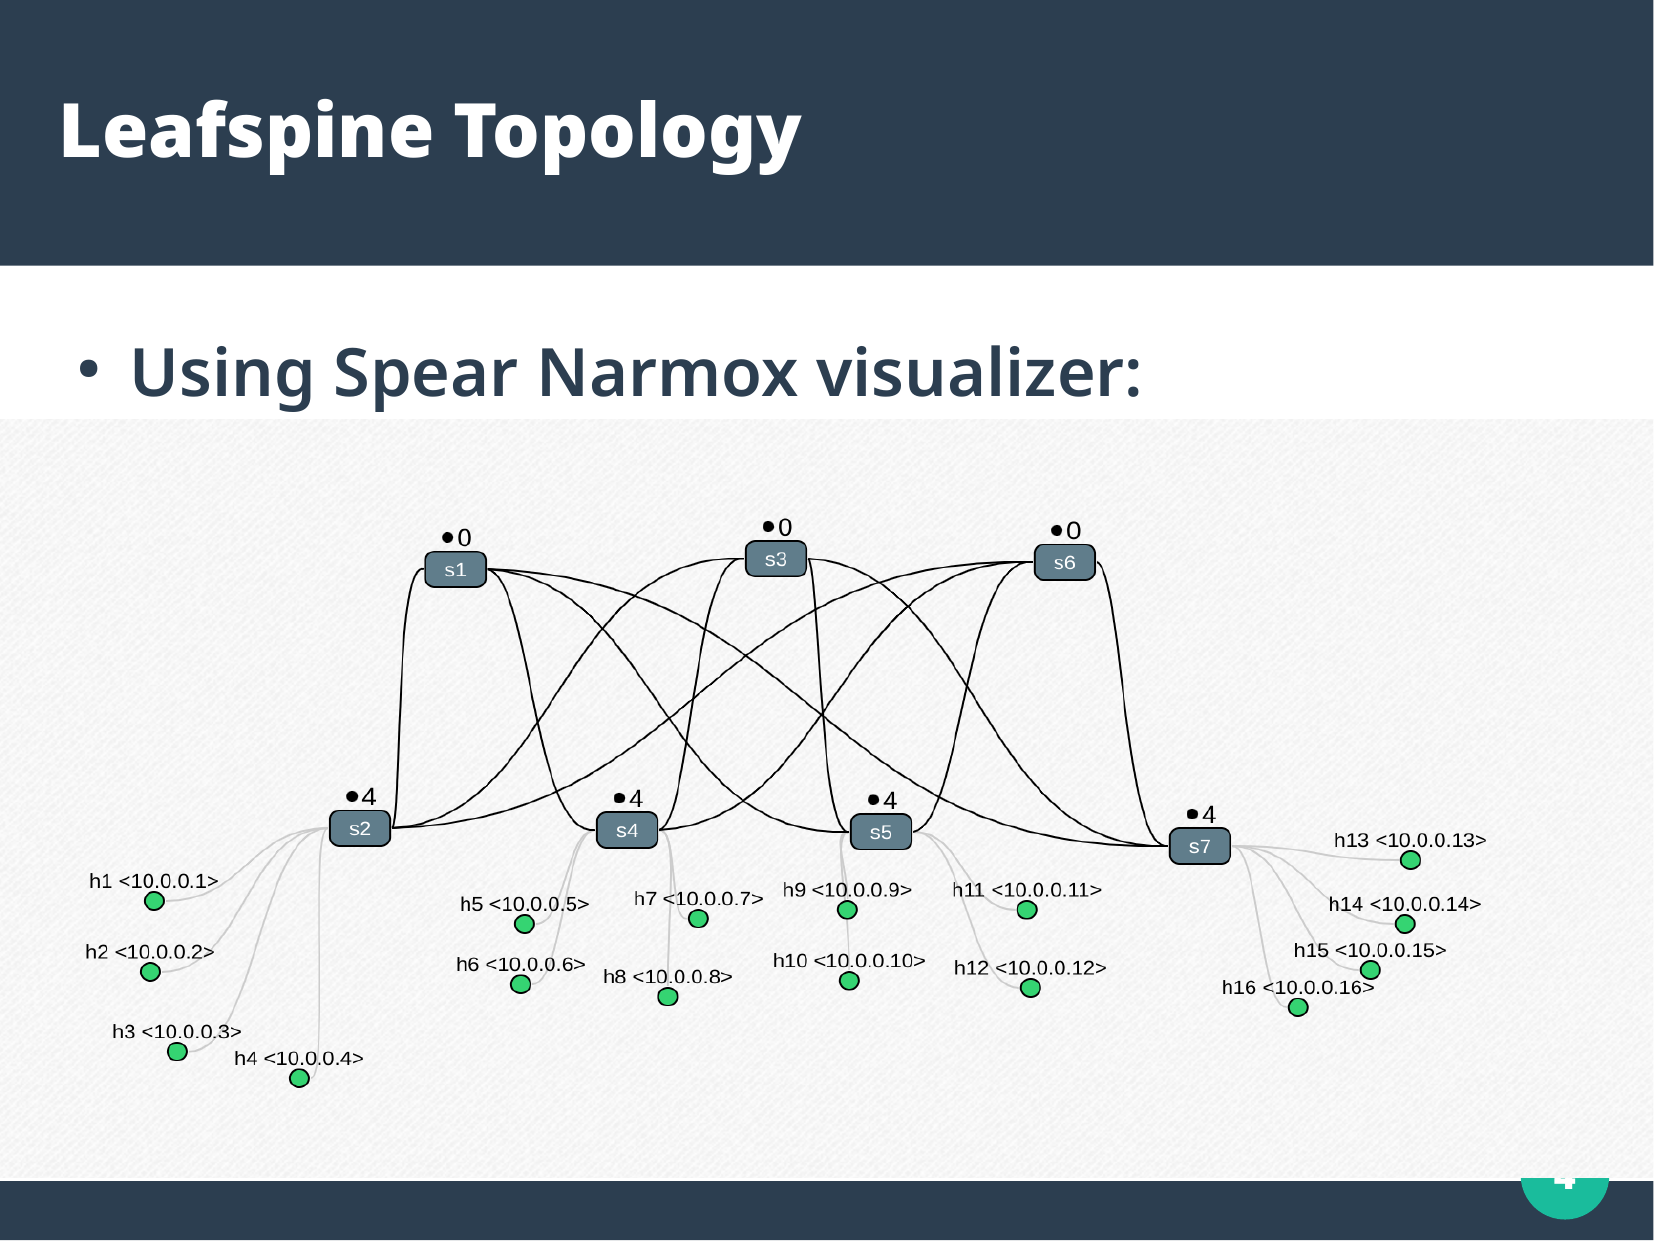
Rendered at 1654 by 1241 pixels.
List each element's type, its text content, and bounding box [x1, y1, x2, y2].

title Leafspine Topology [59, 49, 1595, 207]
picture [0, 419, 1654, 1178]
list Using Spear Narmox visualizer: [59, 324, 1595, 419]
